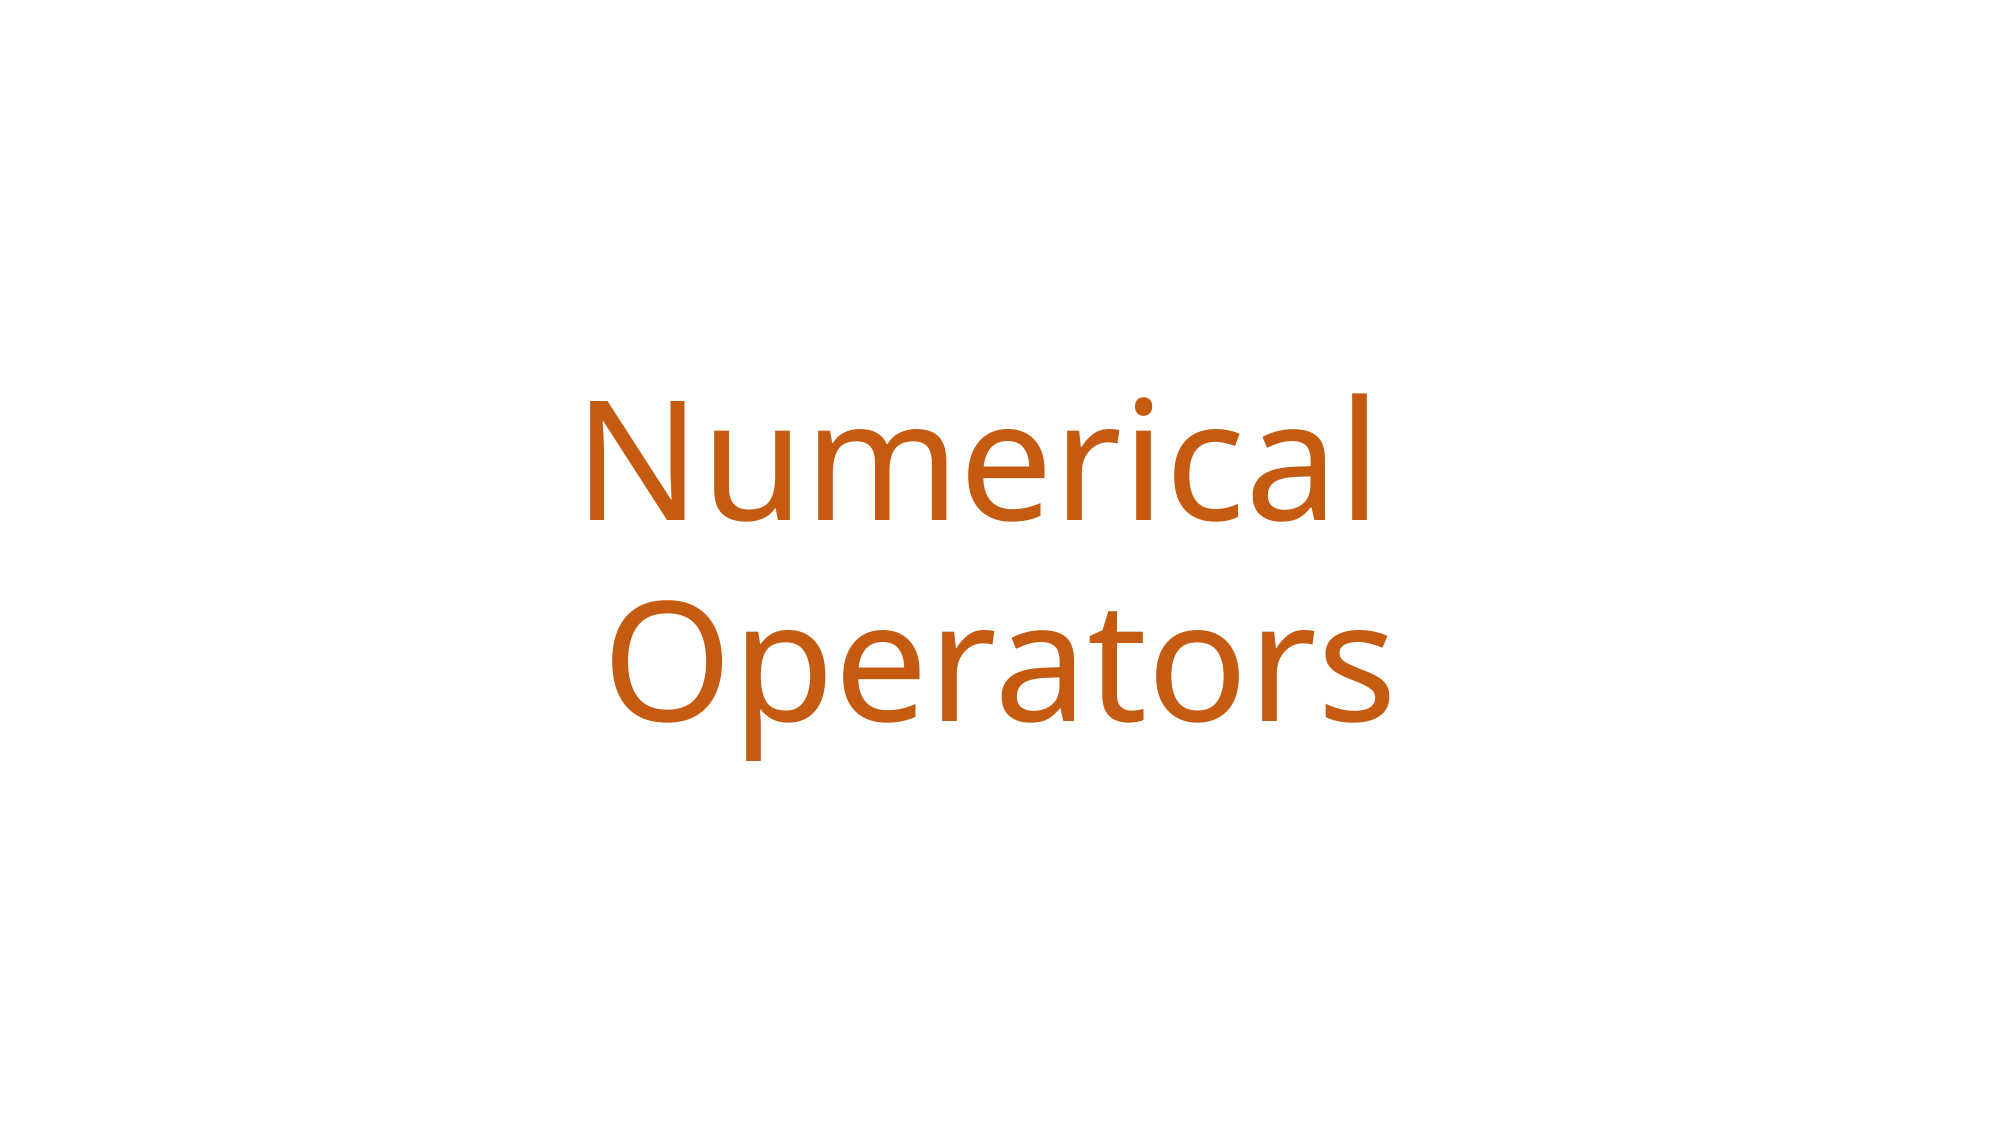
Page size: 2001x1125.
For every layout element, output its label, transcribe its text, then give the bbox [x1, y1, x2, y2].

list Numerical Operators [137, 168, 1863, 1014]
